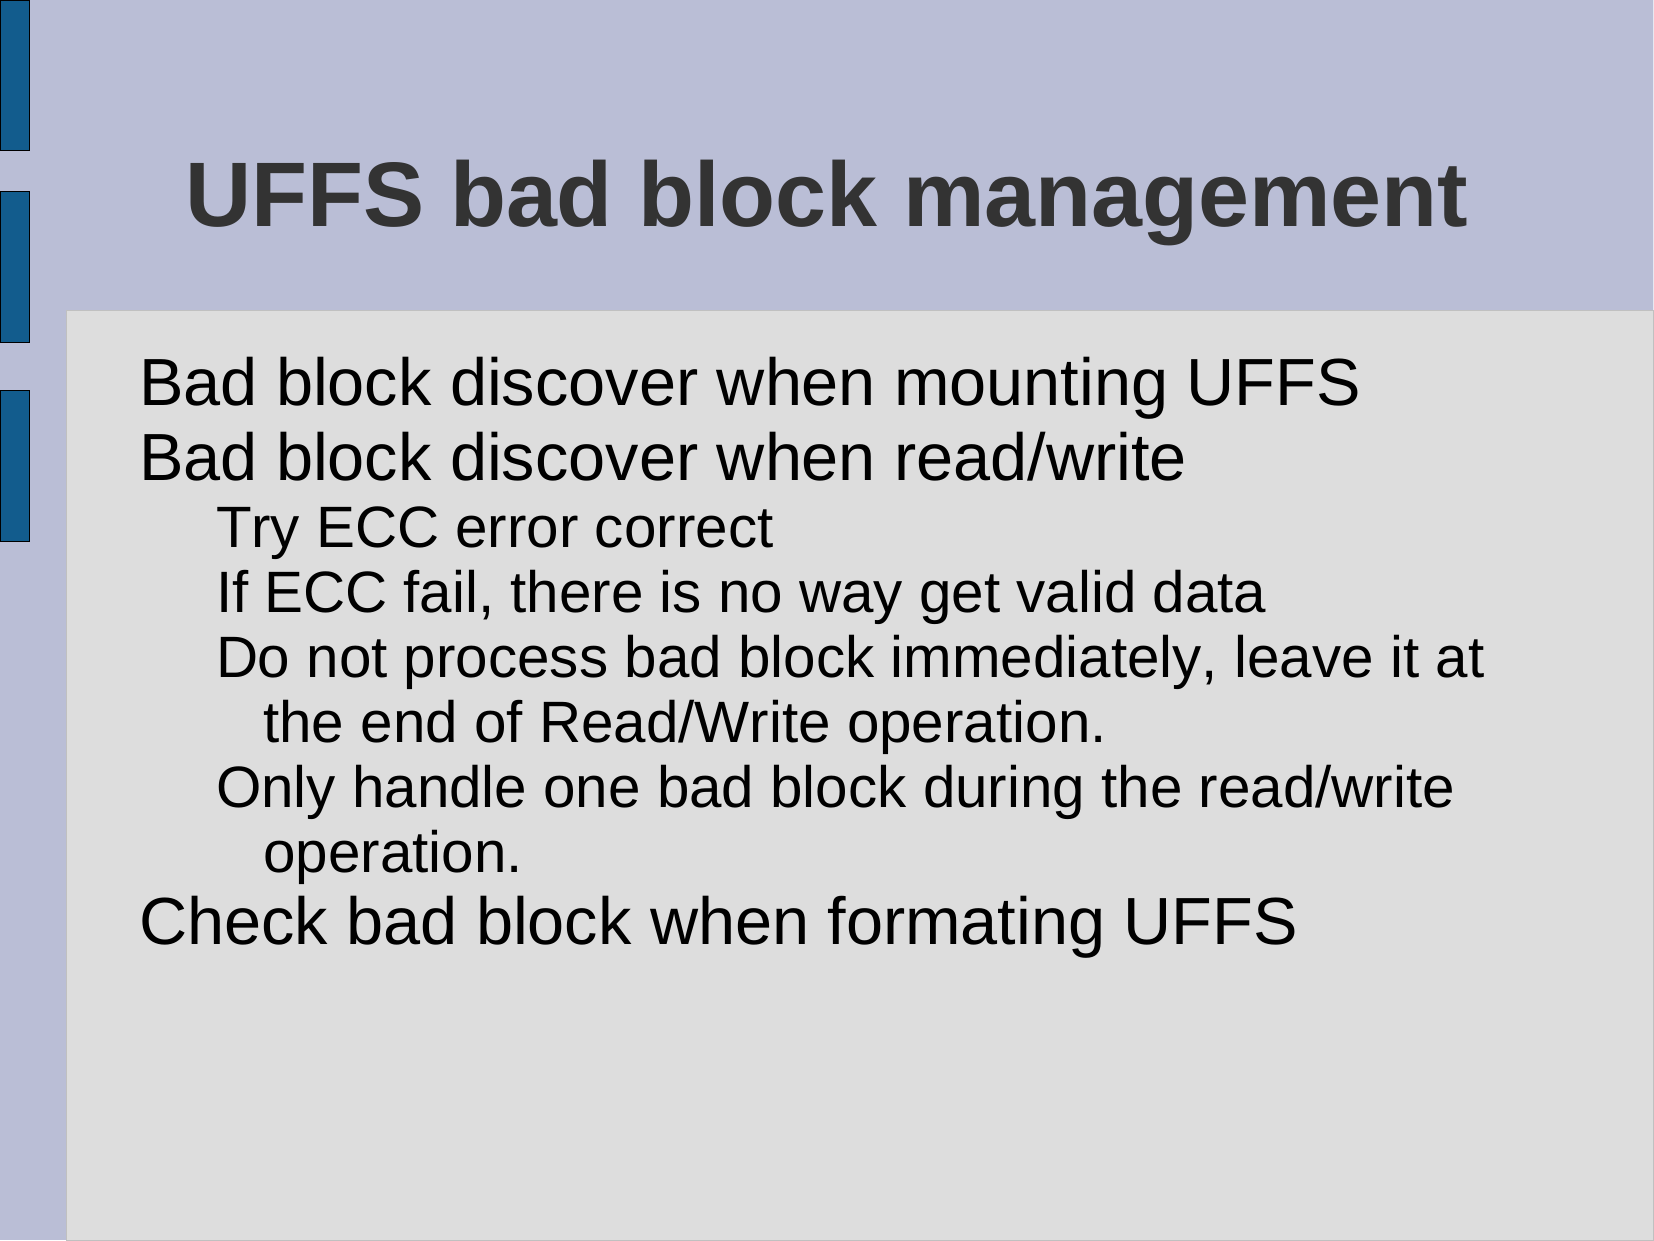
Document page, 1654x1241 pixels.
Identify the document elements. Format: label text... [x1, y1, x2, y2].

title UFFS bad block management [121, 91, 1534, 299]
list Bad block discover when mounting UFFS Bad block discover when read/write Try ECC error correct If ECC fail, there is no way get valid data Do not process bad block immediately, leave it at the end of Read/Write operation. Only handle one bad block during the read/write operation. Check bad block when formating UFFS [121, 344, 1534, 1004]
